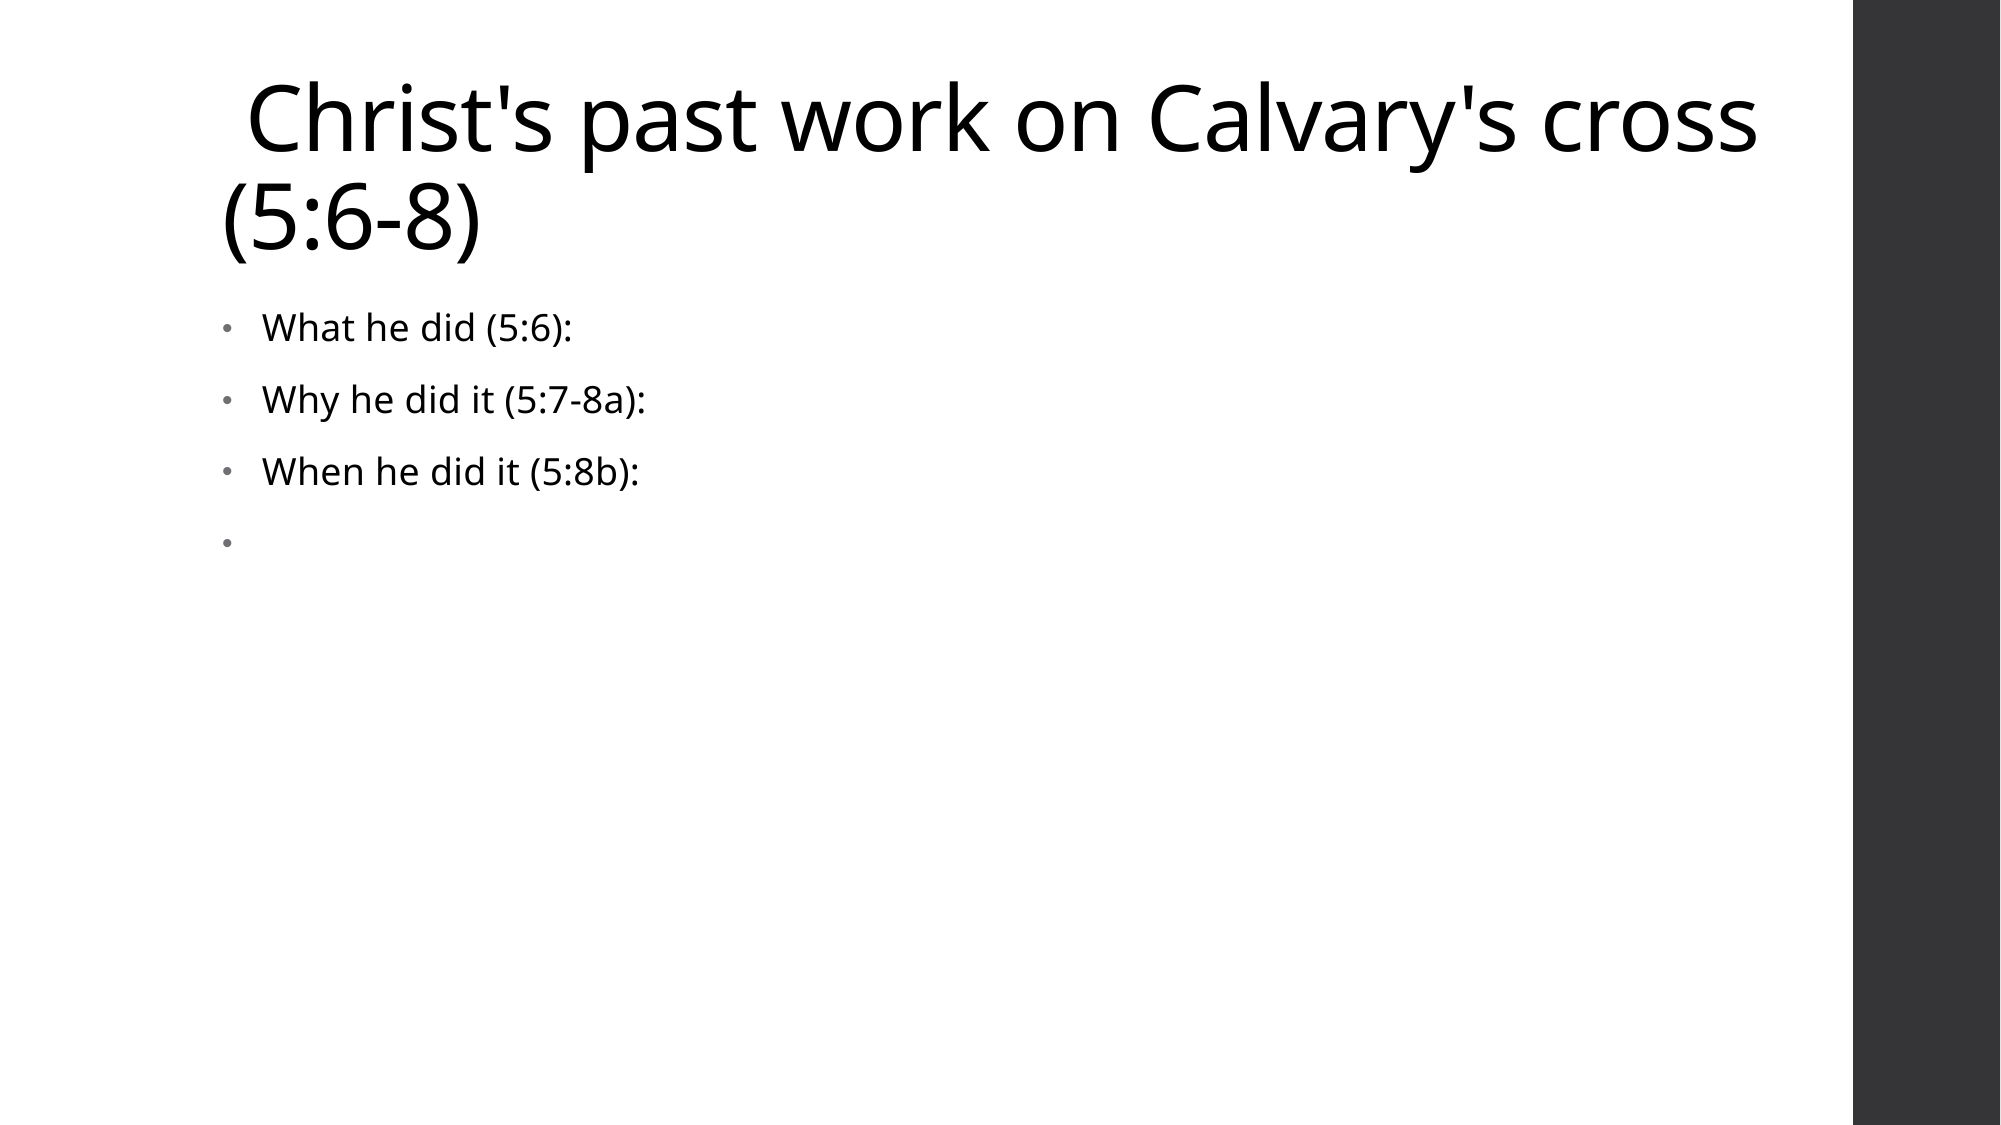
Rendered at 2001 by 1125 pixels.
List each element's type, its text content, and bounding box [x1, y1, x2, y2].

list What he did (5:6): Why he did it (5:7-8a): When he did it (5:8b): [206, 299, 1617, 1014]
title Christ's past work on Calvary's cross (5:6-8) [206, 60, 1797, 278]
